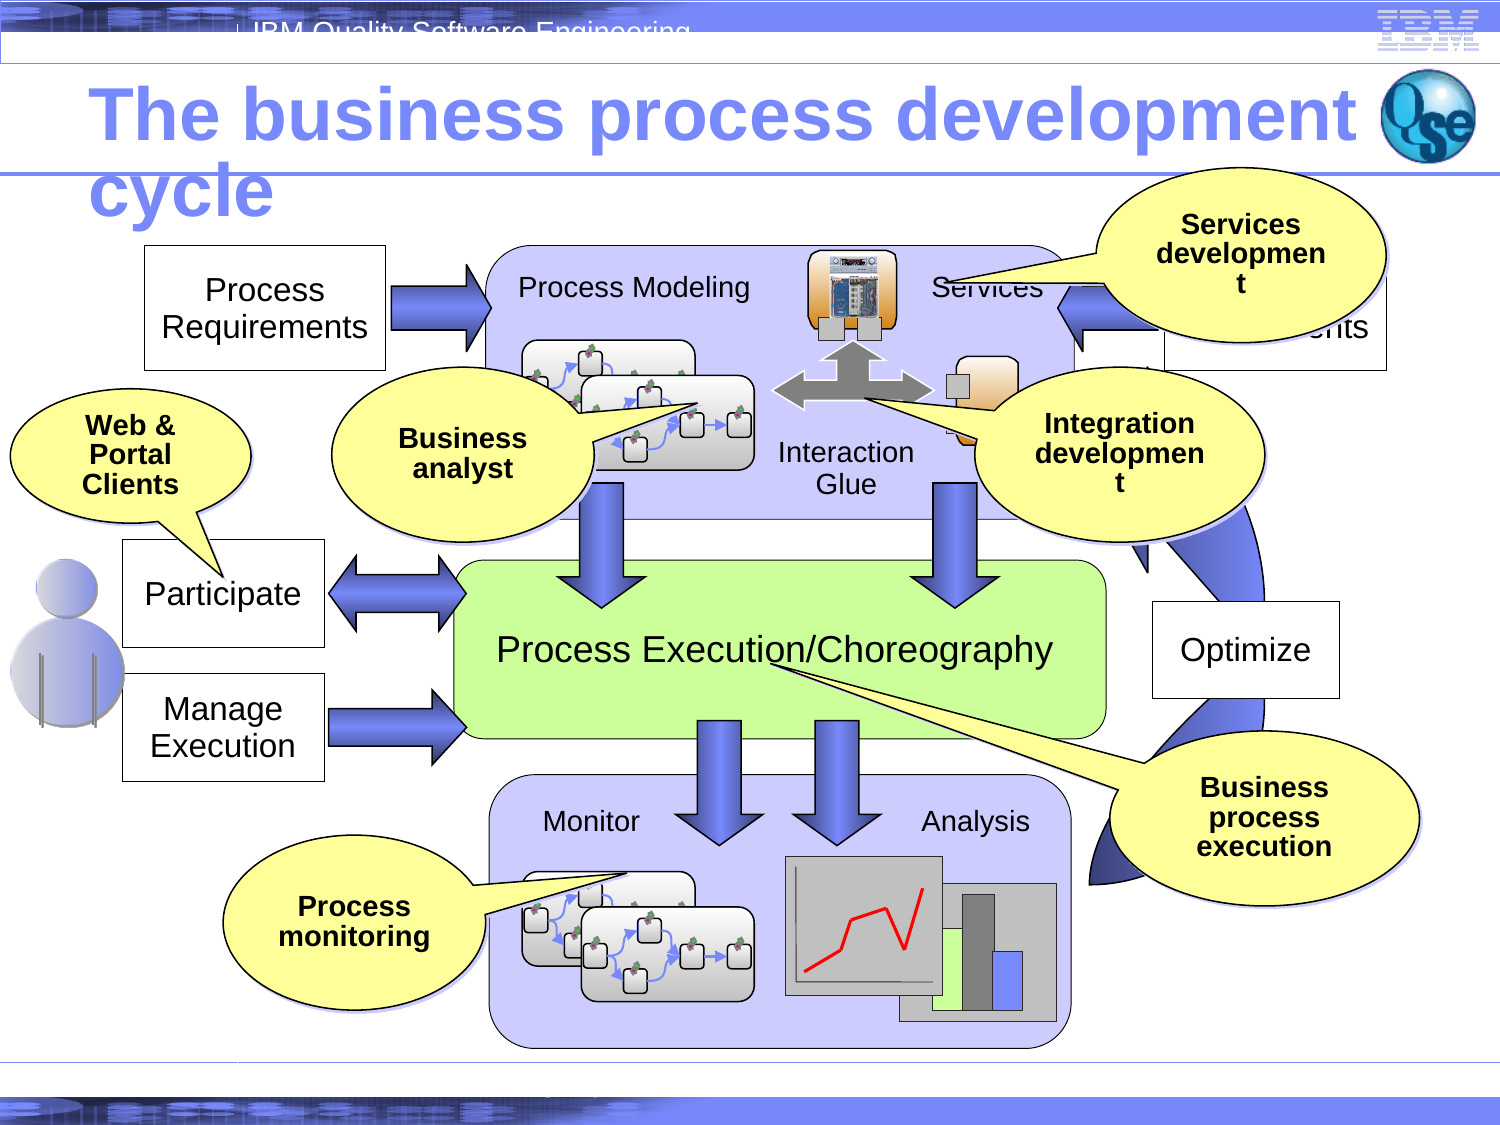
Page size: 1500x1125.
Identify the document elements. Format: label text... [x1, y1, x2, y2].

text_box Business analyst [331, 367, 698, 543]
text_box Services development [943, 167, 1387, 343]
text_box Manage Execution [122, 673, 325, 782]
text_box Existing Components [1164, 260, 1387, 371]
text_box [1089, 819, 1146, 885]
title The business process development cycle [73, 72, 1500, 248]
text_box [328, 556, 467, 632]
picture [0, 1063, 1500, 1125]
text_box [328, 689, 467, 765]
text_box [1151, 699, 1265, 758]
text_box Process Modeling [518, 271, 752, 305]
text_box Business process execution [770, 663, 1420, 906]
text_box Integration development [864, 367, 1265, 543]
picture [829, 253, 879, 318]
text_box [1130, 541, 1148, 574]
text_box Process Requirements [144, 245, 386, 371]
picture [1, 1, 1500, 63]
text_box [391, 245, 1158, 609]
text_box [10, 558, 123, 726]
text_box Monitor [542, 804, 641, 838]
text_box [489, 720, 1072, 1049]
text_box Services [931, 271, 1045, 305]
picture [1376, 64, 1482, 72]
text_box Process monitoring [223, 835, 628, 1011]
text_box Process Execution/Choreography [453, 560, 1107, 739]
text_box Interaction Glue [777, 435, 916, 502]
text_box Participate [122, 539, 325, 648]
text_box Analysis [921, 804, 1031, 838]
text_box Web & Portal Clients [10, 388, 252, 578]
text_box [1164, 501, 1265, 601]
text_box Optimize [1152, 601, 1340, 699]
